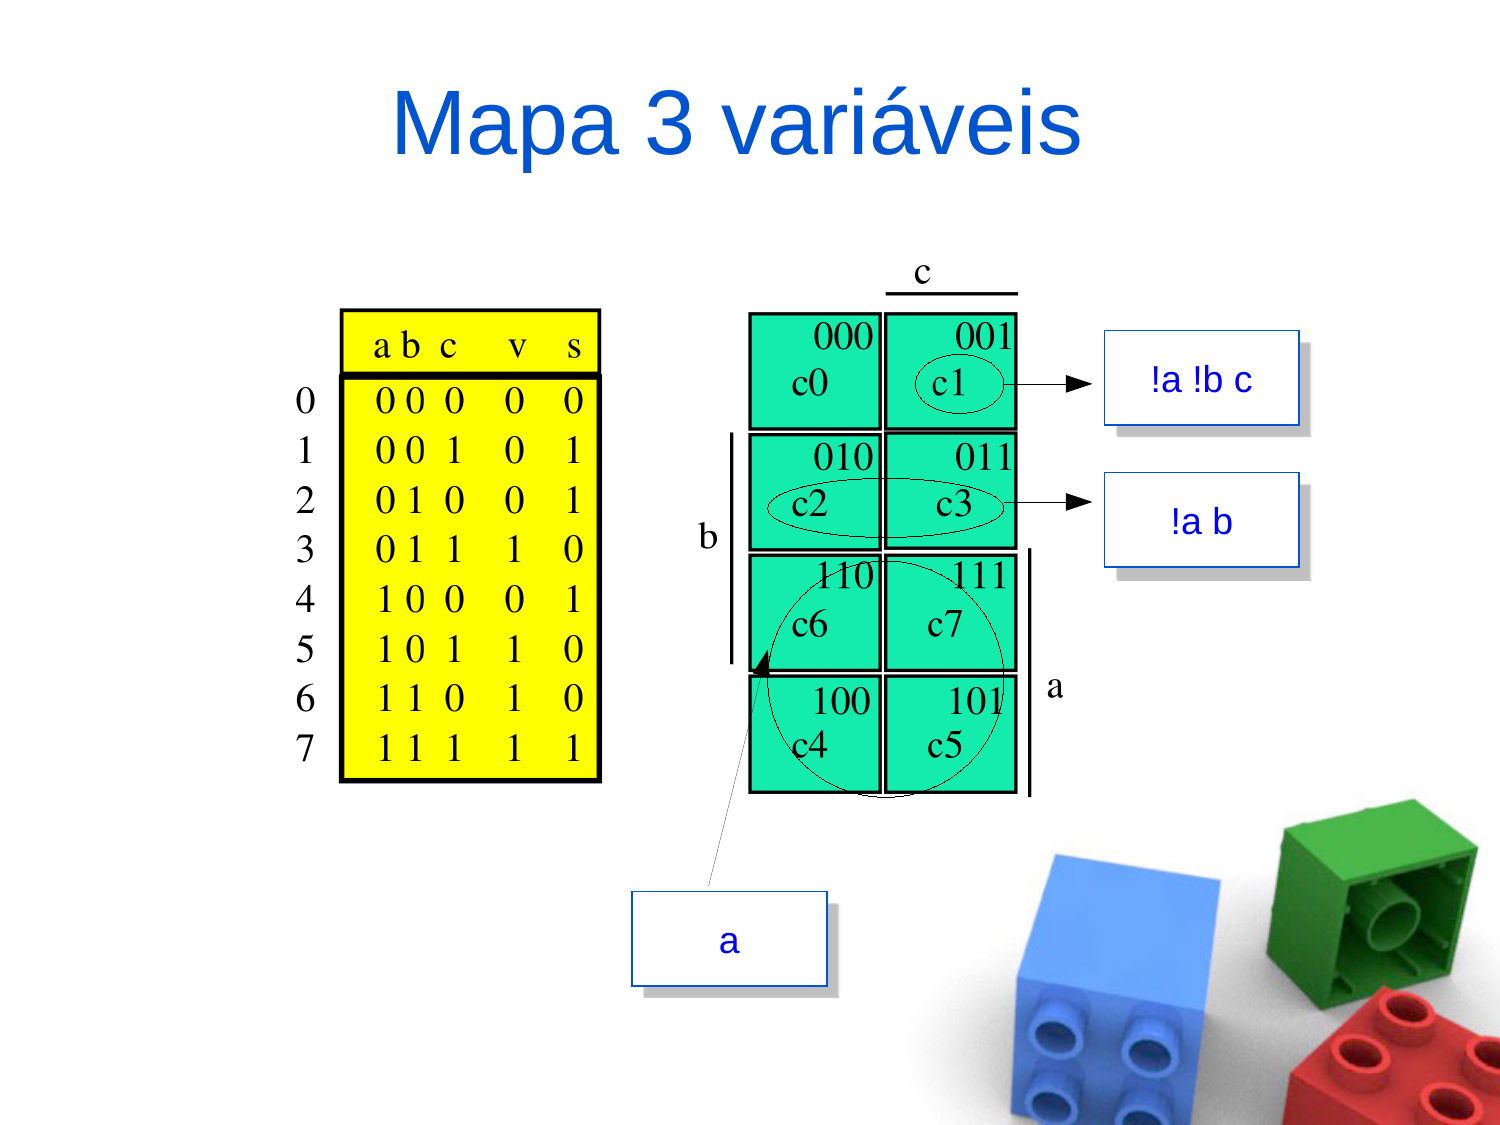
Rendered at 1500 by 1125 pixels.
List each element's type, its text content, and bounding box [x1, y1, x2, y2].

title Mapa 3 variáveis [112, 0, 1388, 248]
text_box !a !b c [1104, 330, 1300, 426]
picture [249, 187, 1500, 1125]
text_box a [631, 891, 827, 987]
text_box !a b [1104, 472, 1300, 567]
